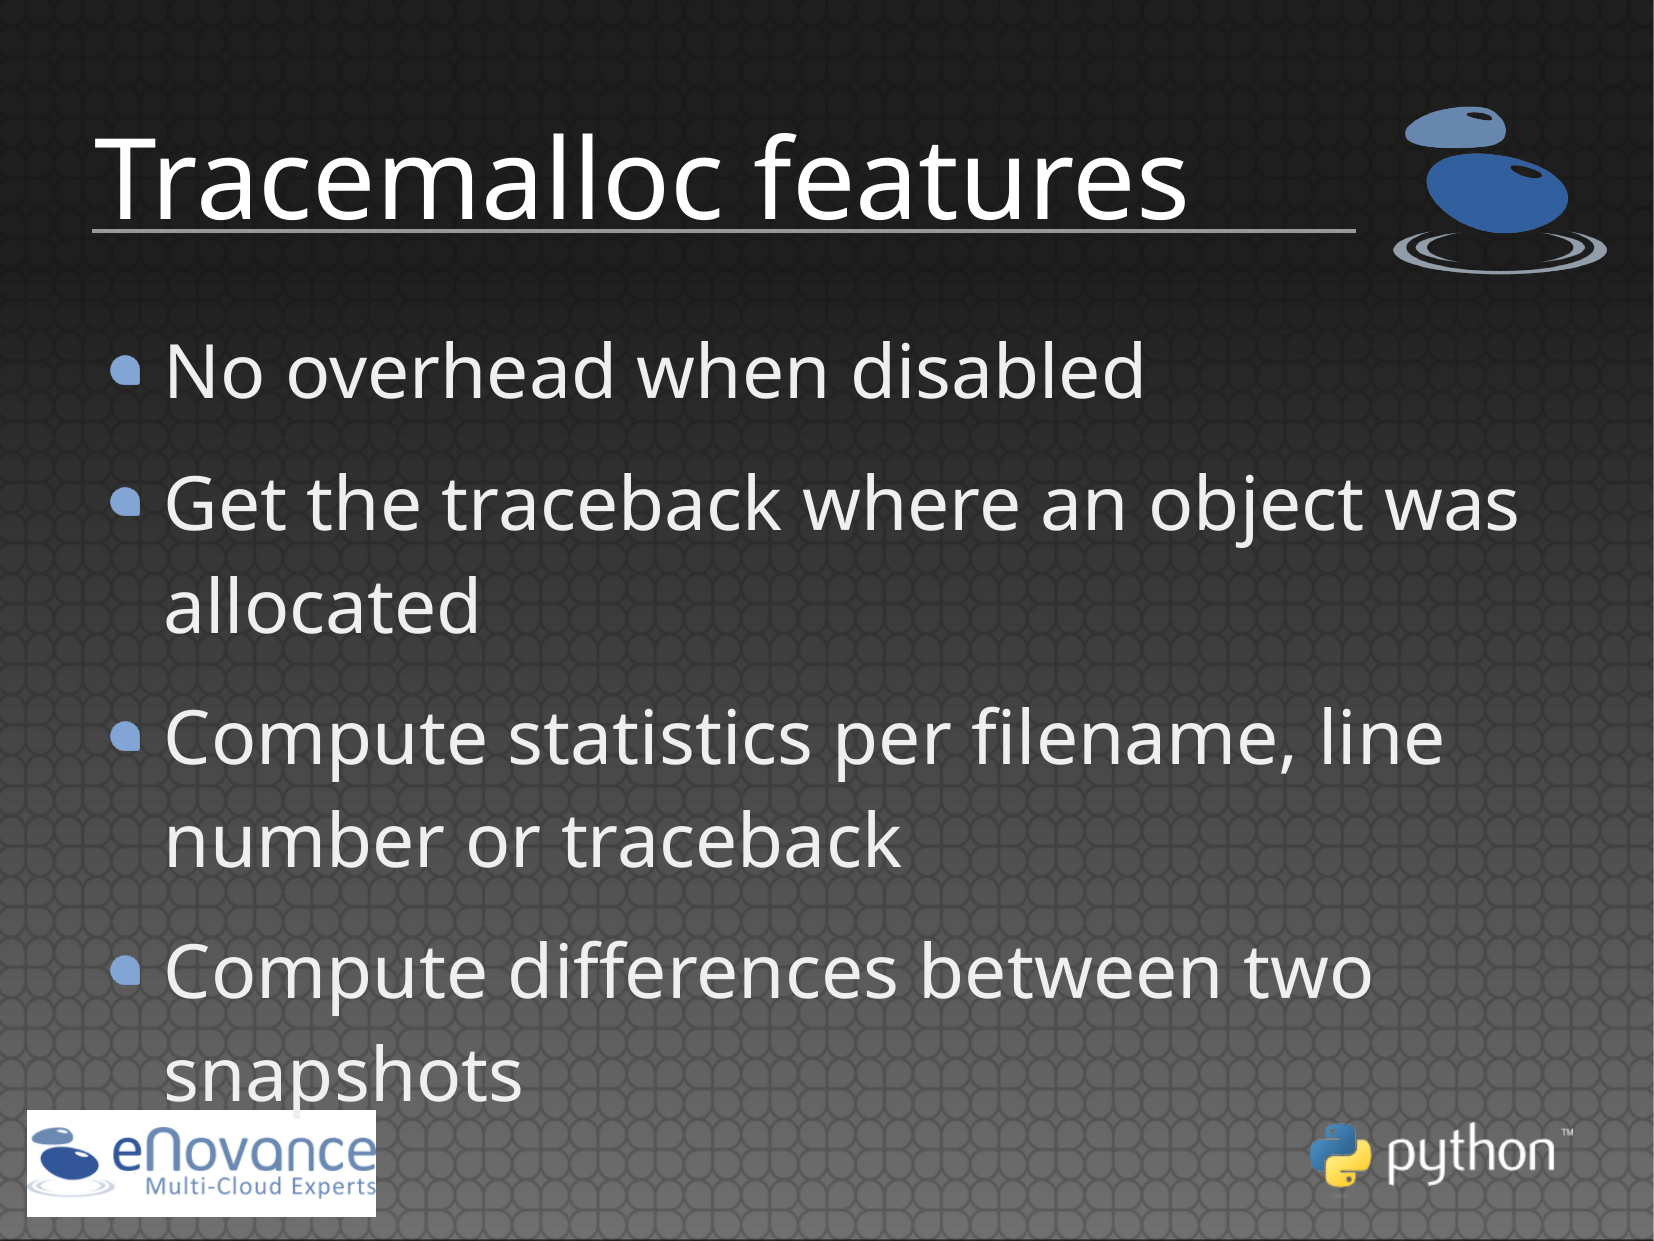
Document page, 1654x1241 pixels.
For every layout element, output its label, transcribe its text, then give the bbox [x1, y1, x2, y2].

list No overhead when disabled Get the traceback where an object was allocated Compute statistics per filename, line number or traceback Compute differences between two snapshots [92, 318, 1636, 1139]
title Tracemalloc features [94, 100, 1426, 251]
picture [0, 0, 1654, 1241]
